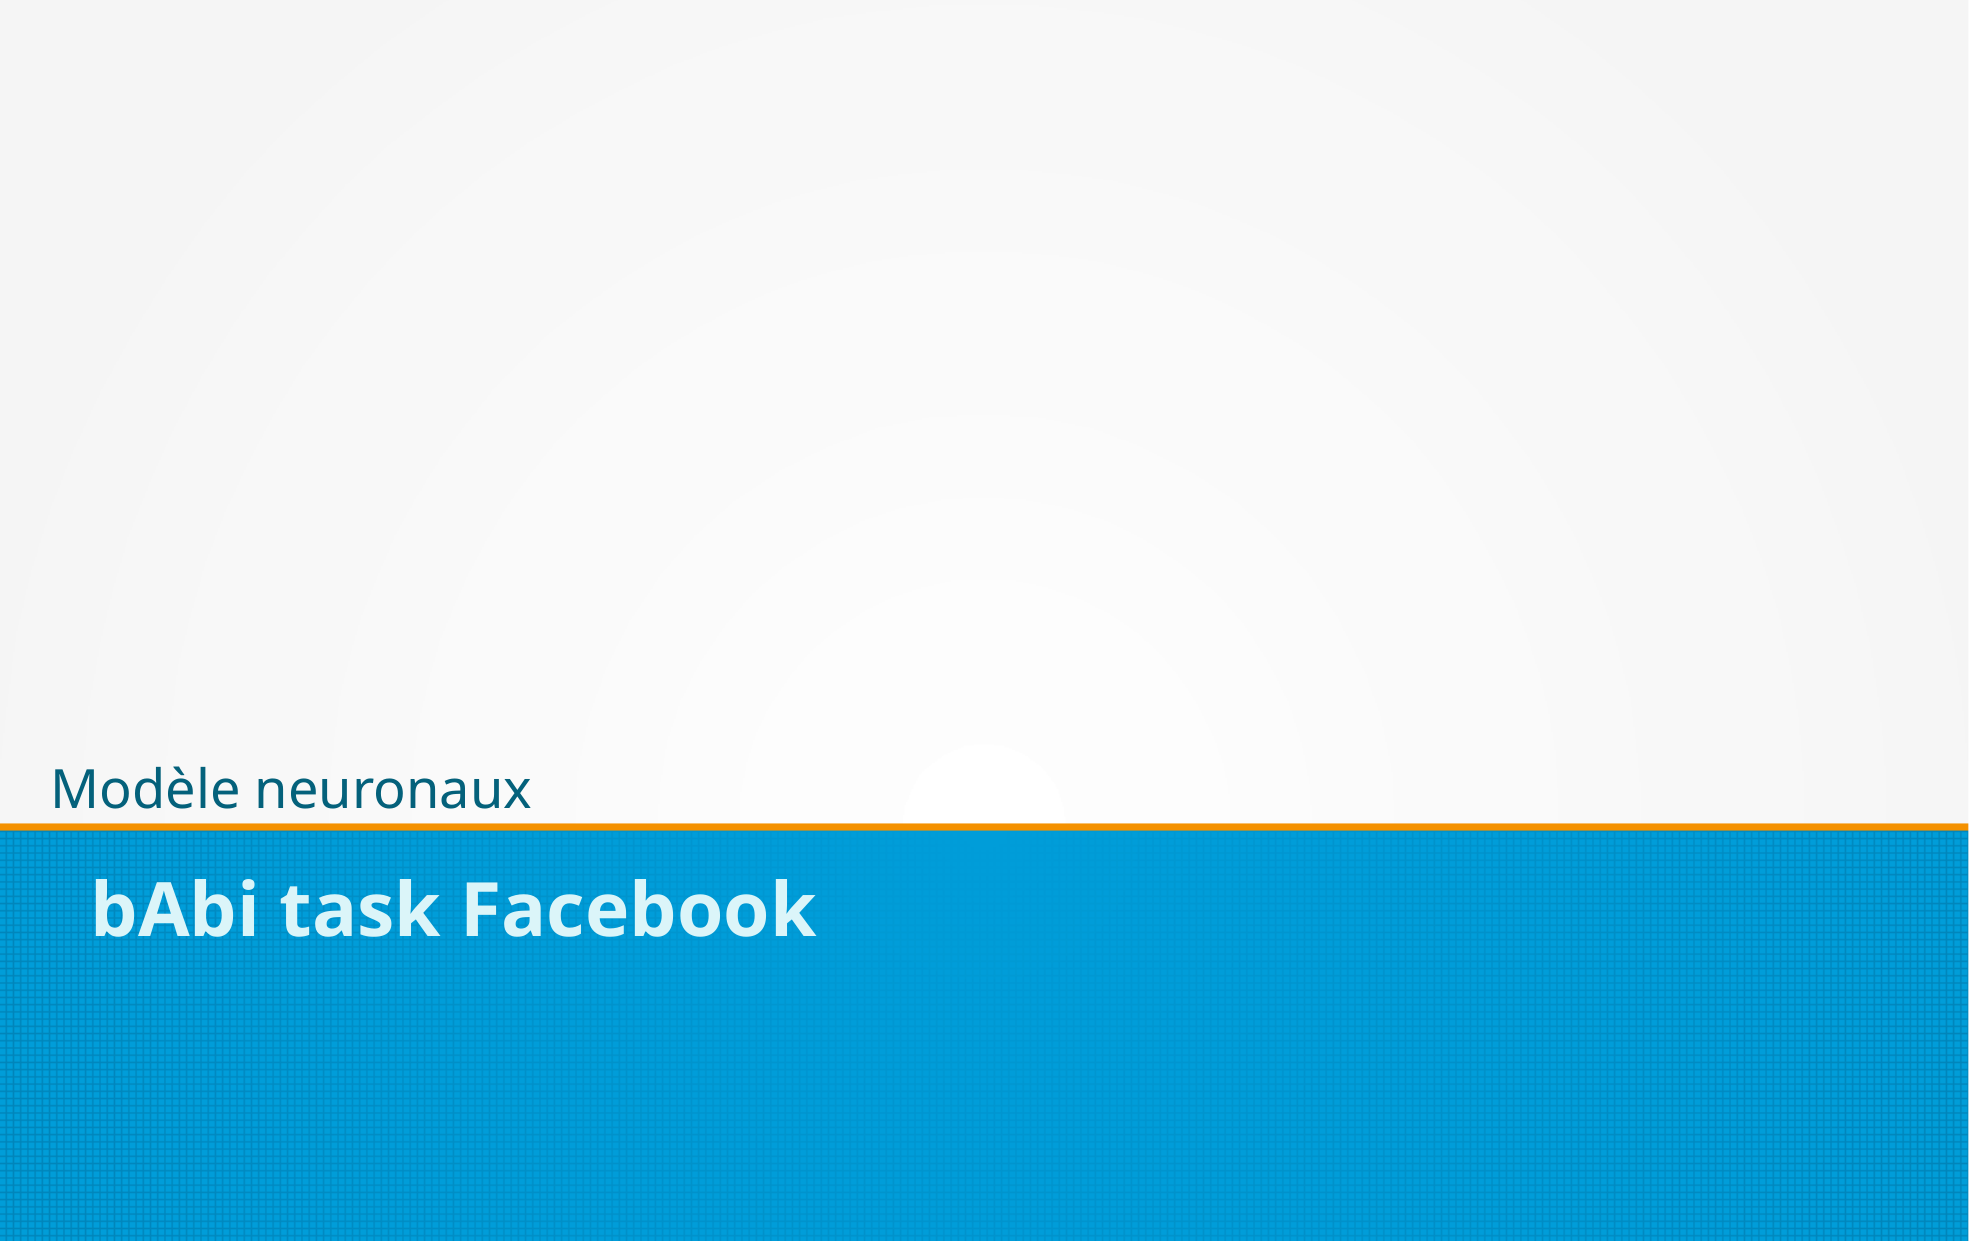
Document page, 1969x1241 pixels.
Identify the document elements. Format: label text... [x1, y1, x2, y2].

picture [0, 0, 1969, 830]
text_box Modèle neuronaux [45, 29, 1921, 797]
subtitle bAbi task Facebook [90, 855, 1861, 1111]
